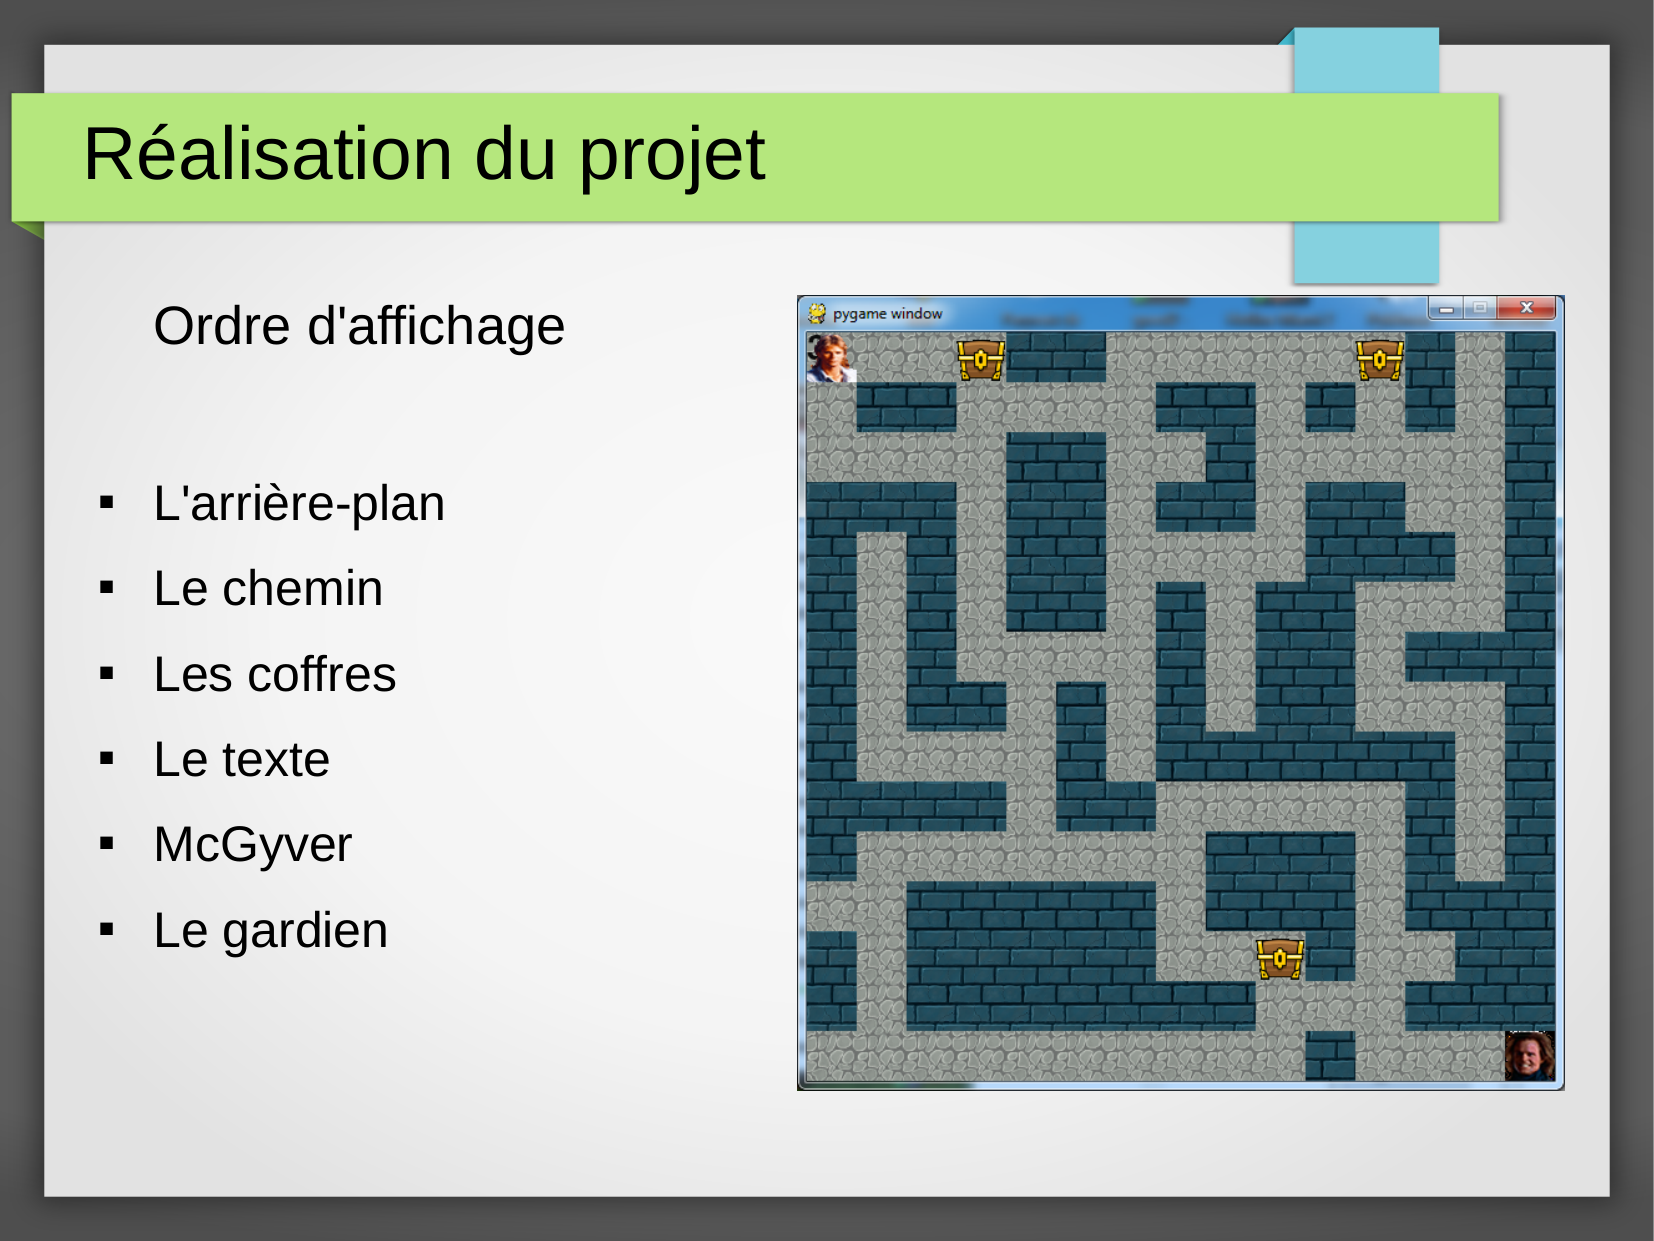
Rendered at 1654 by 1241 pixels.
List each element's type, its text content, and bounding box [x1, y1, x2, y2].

list Ordre d'affichage L'arrière-plan Le chemin Les coffres Le texte McGyver Le gardien [1565, 295, 1571, 1015]
title Réalisation du projet [82, 94, 1264, 213]
list Ordre d'affichage L'arrière-plan Le chemin Les coffres Le texte McGyver Le gardien [82, 295, 797, 1015]
picture [0, 0, 1654, 1241]
